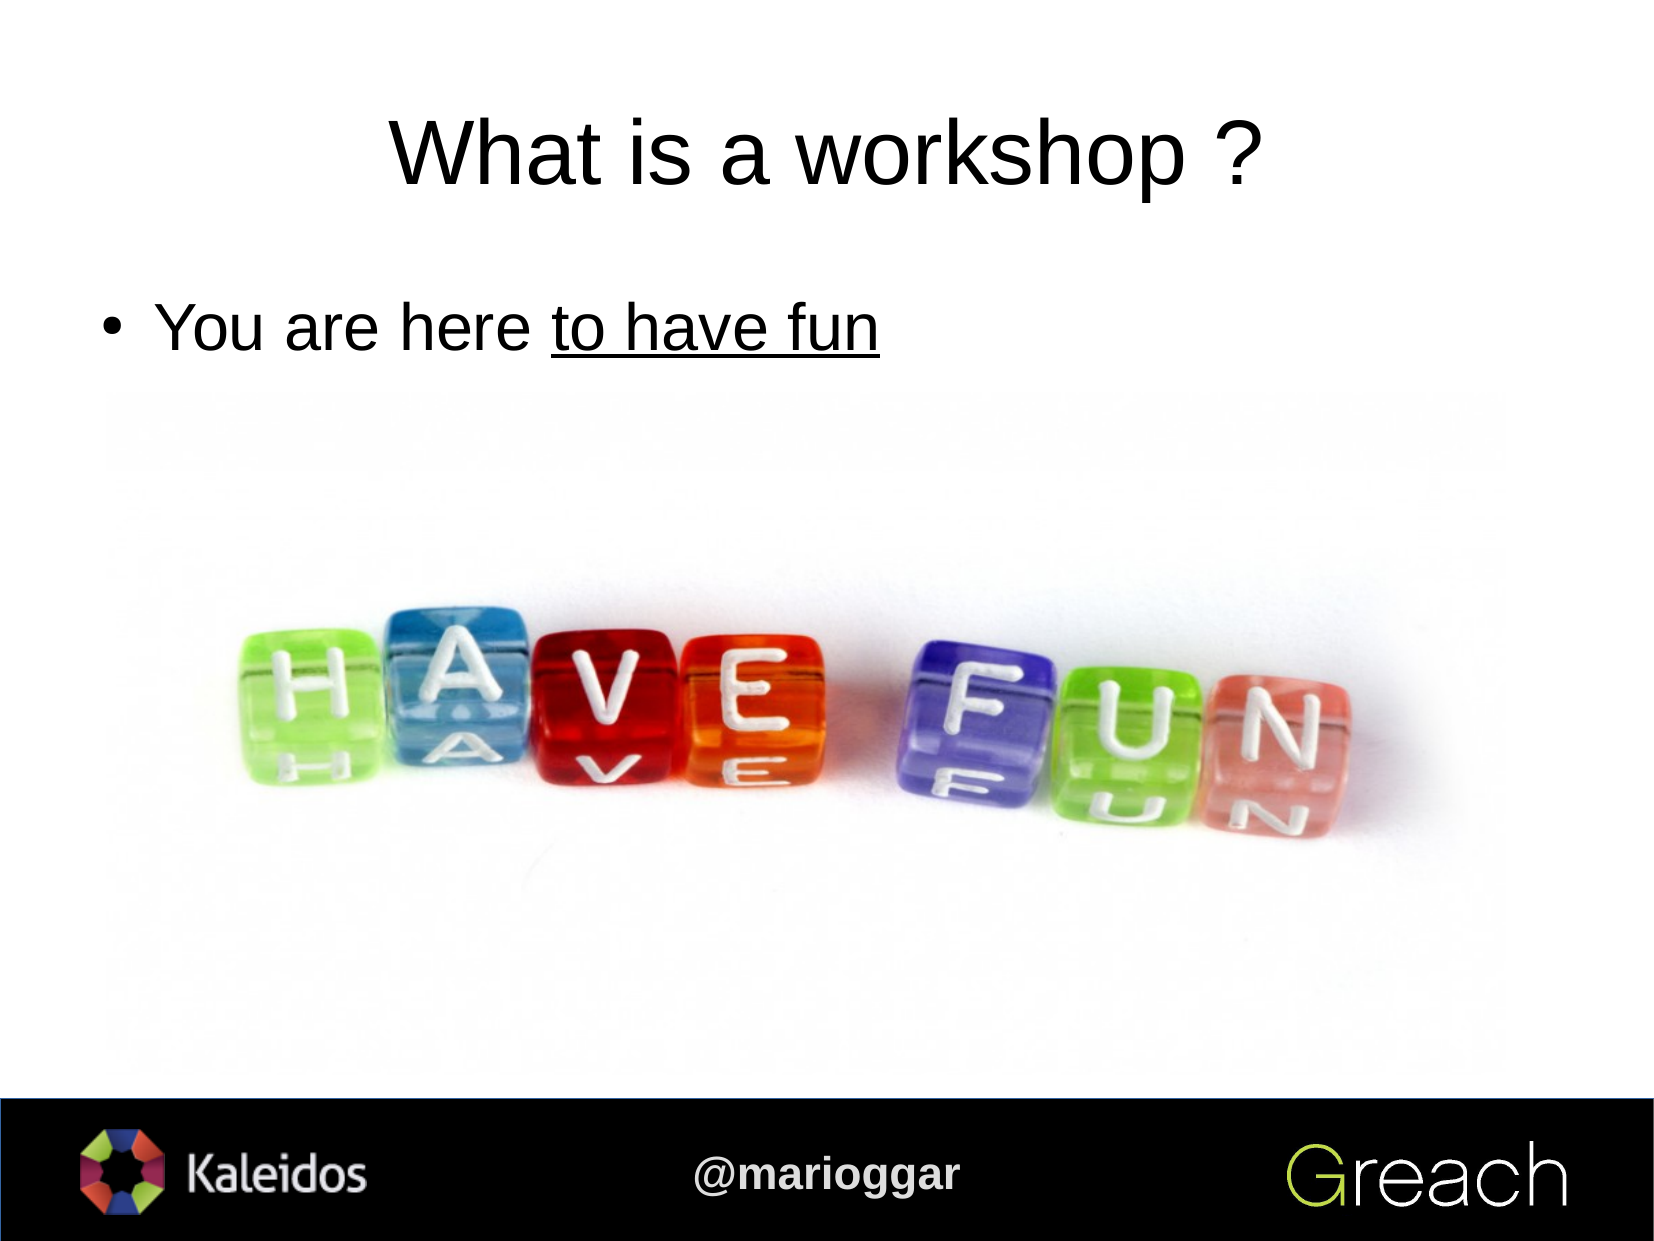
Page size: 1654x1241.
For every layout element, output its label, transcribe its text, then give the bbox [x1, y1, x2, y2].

picture [106, 392, 1506, 1075]
title What is a workshop ? [82, 49, 1571, 257]
picture [1287, 1141, 1571, 1216]
list You are here to have fun [82, 290, 1571, 1010]
picture [80, 1129, 367, 1215]
